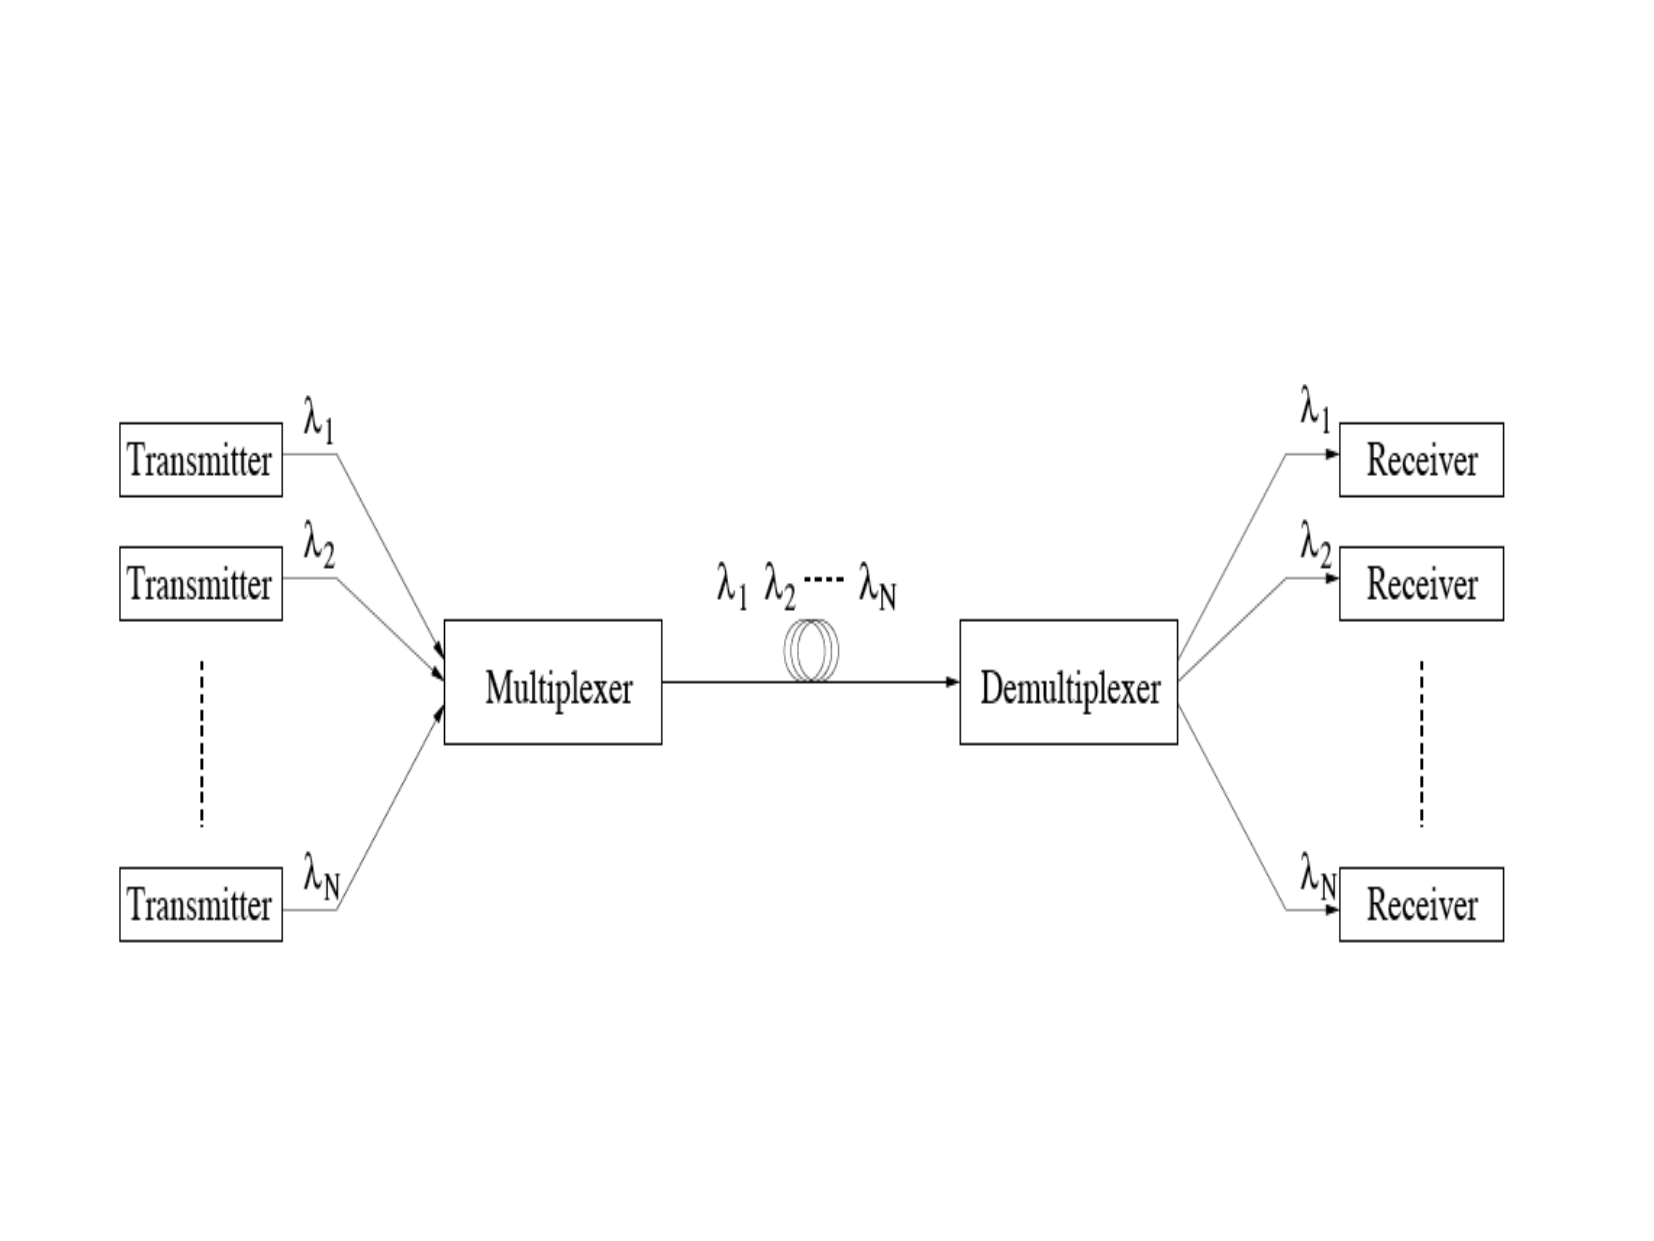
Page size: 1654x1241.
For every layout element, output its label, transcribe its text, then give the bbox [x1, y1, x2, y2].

text_box [118, 383, 1506, 945]
subtitle v [82, 297, 1571, 1102]
